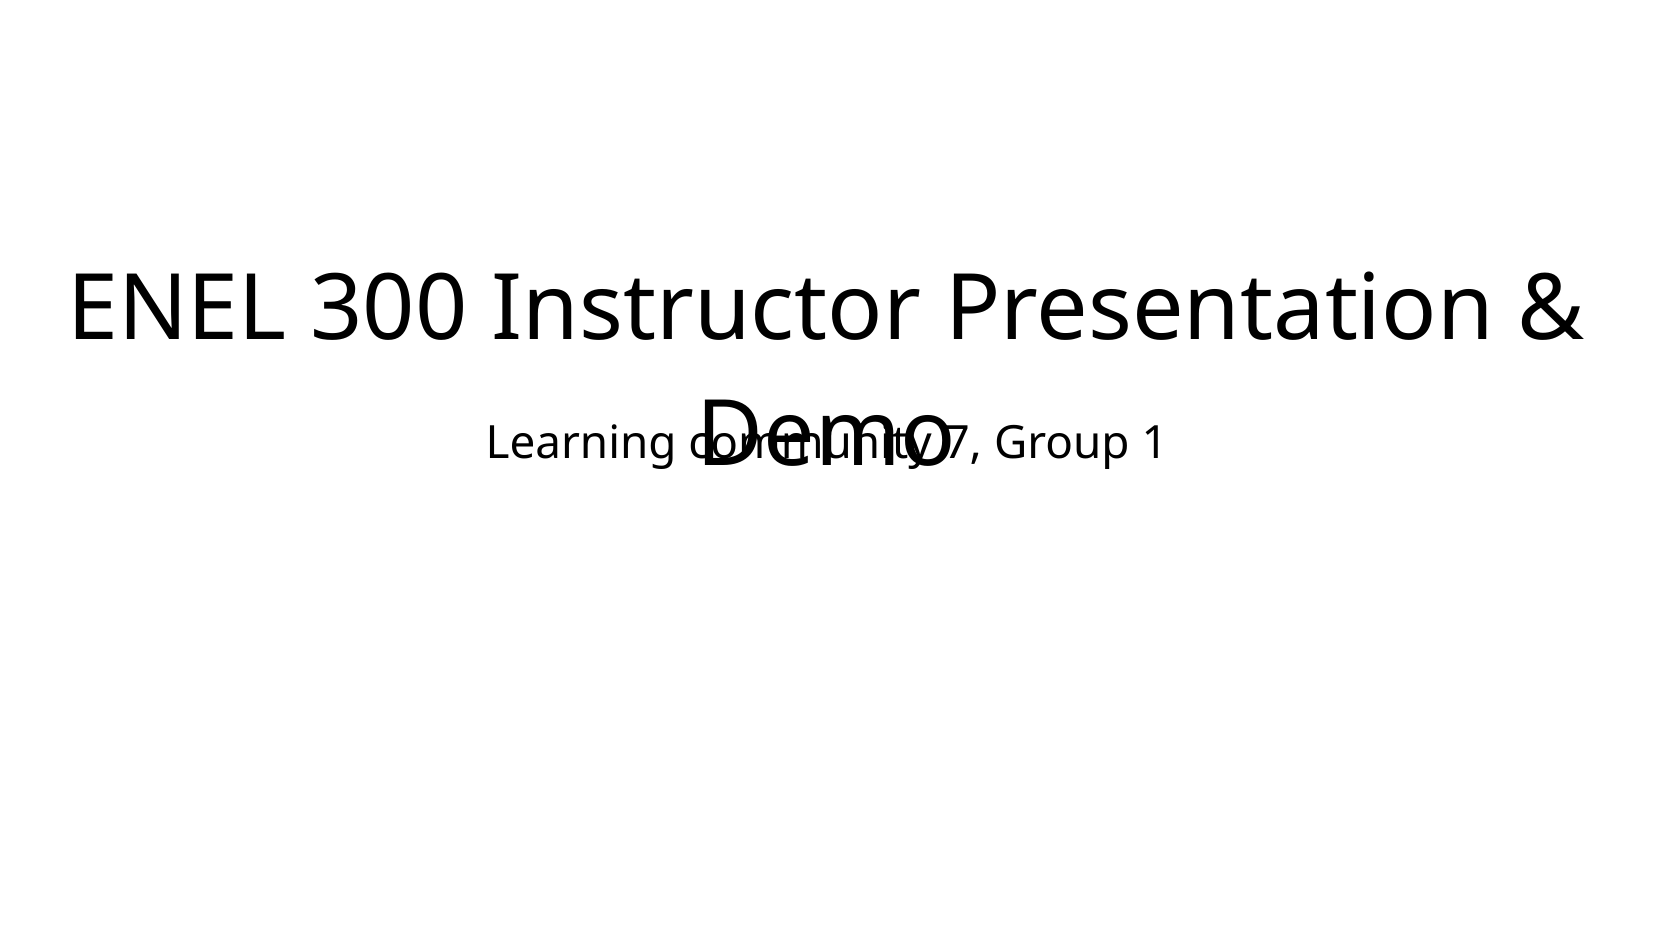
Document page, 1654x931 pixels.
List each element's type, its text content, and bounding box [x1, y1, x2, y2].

title ENEL 300 Instructor Presentation & Demo [11, 237, 1642, 497]
subtitle Learning community 7, Group 1 [82, 377, 1571, 503]
